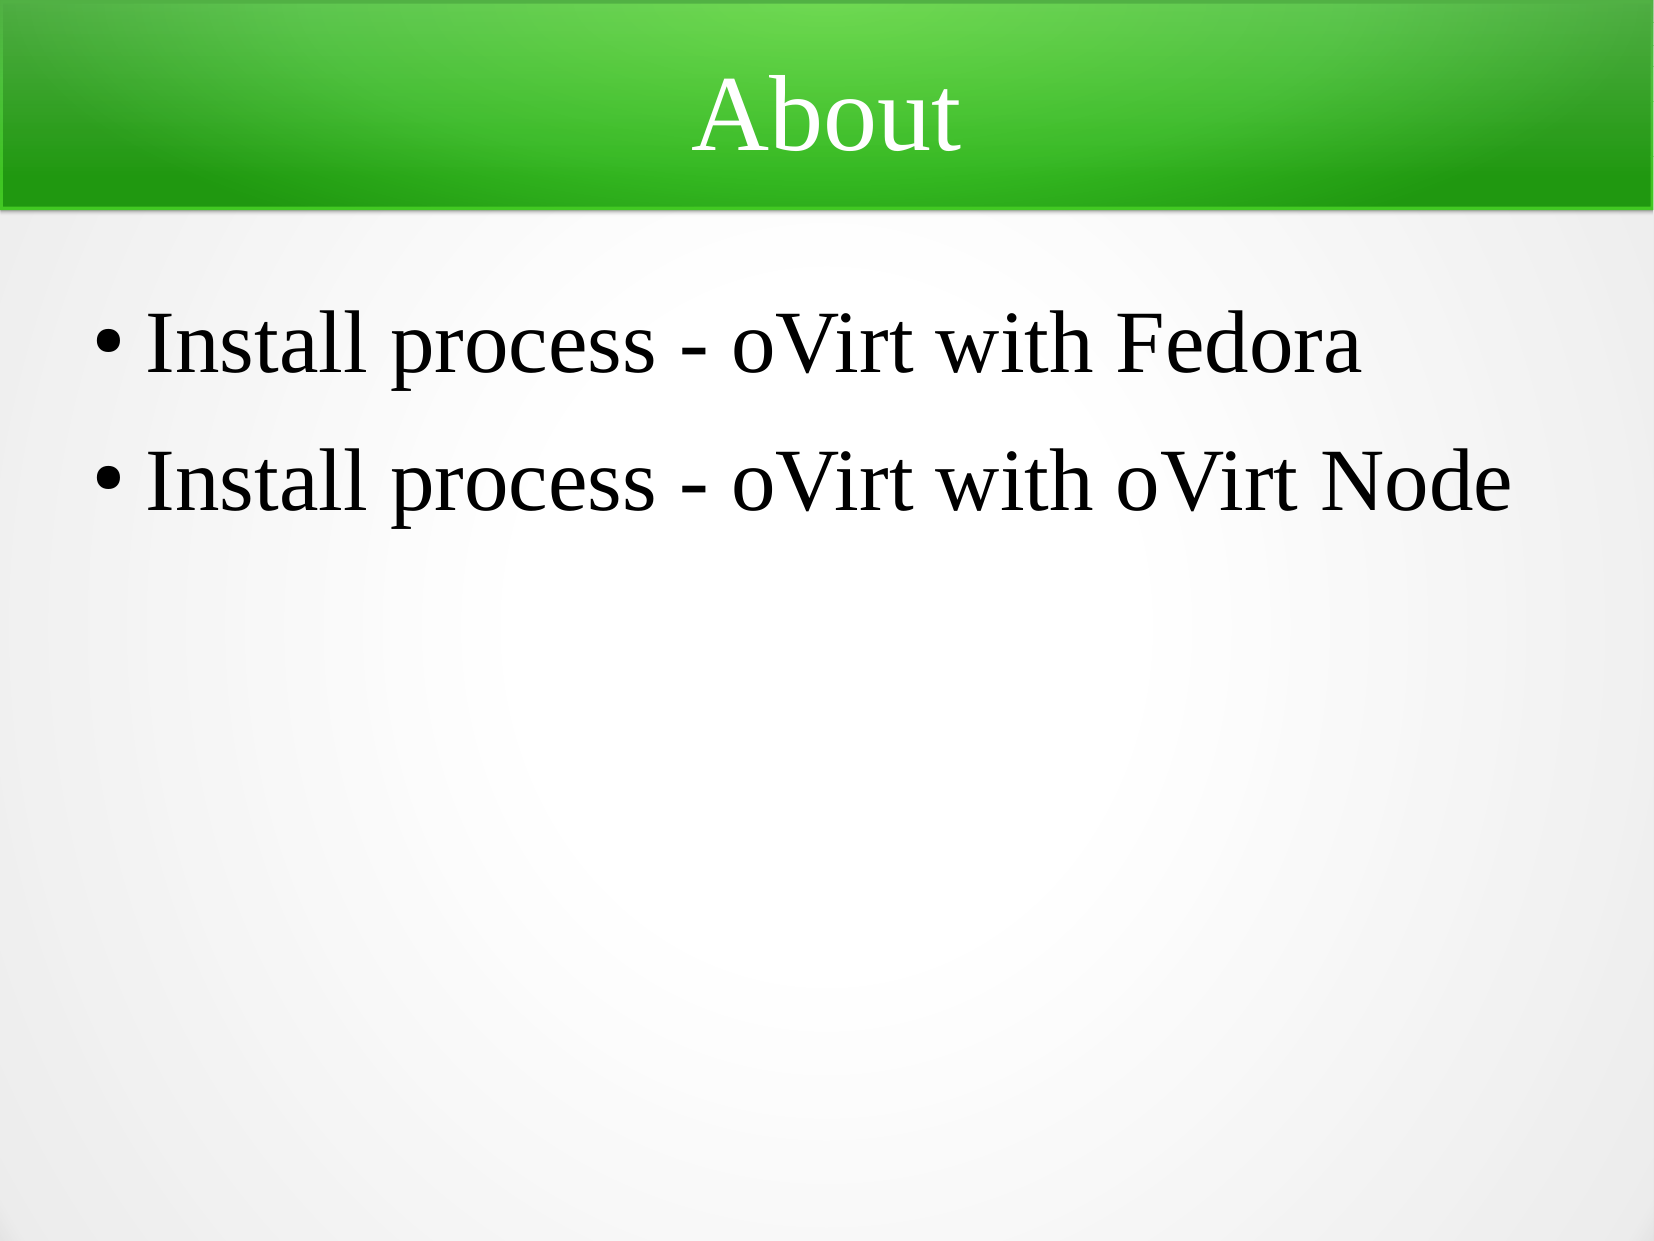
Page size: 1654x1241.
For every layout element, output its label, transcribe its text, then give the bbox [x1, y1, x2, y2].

title About [82, 49, 1571, 179]
list Install process - oVirt with Fedora Install process - oVirt with oVirt Node [75, 293, 1531, 1013]
